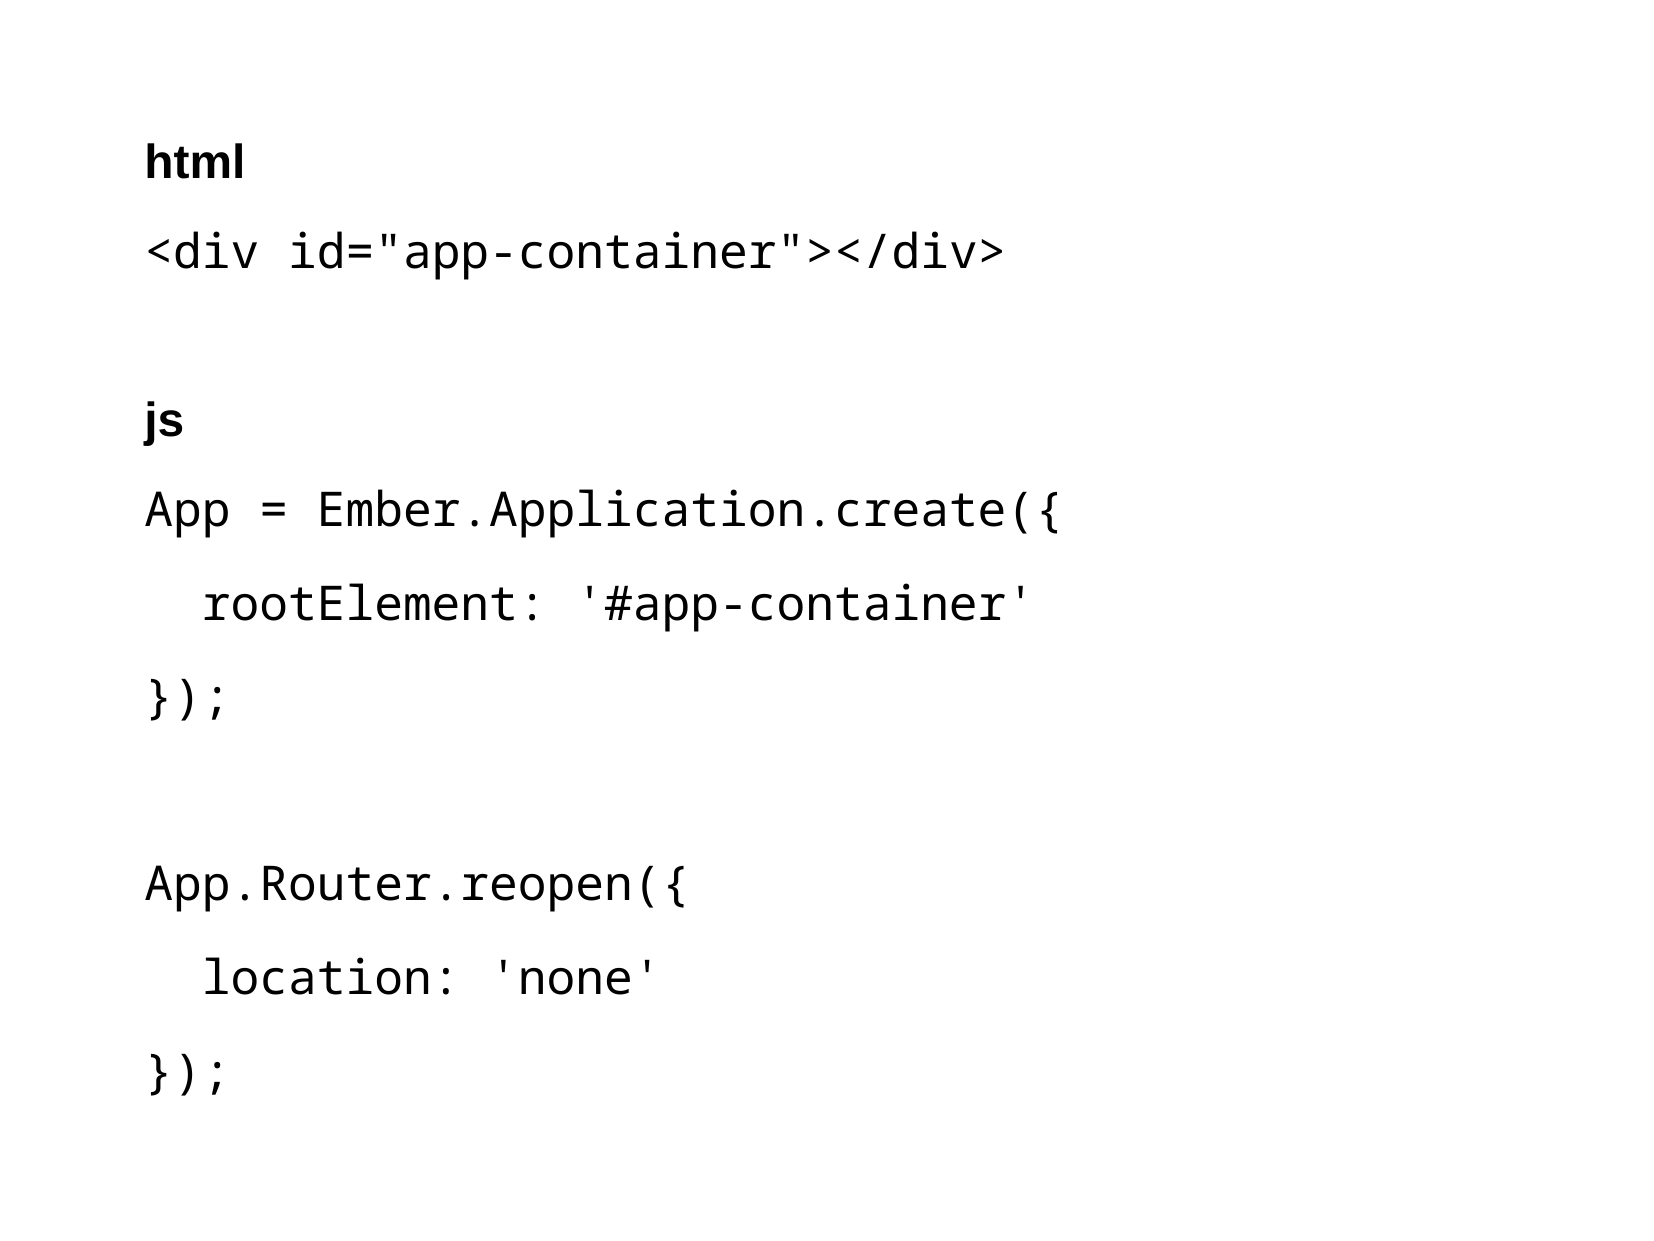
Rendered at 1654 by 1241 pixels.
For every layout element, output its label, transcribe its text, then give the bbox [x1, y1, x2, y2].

list html <div id="app-container"></div> js App = Ember.Application.create({ rootElement: '#app-container' }); App.Router.reopen({ location: 'none' }); [144, 135, 1510, 1106]
